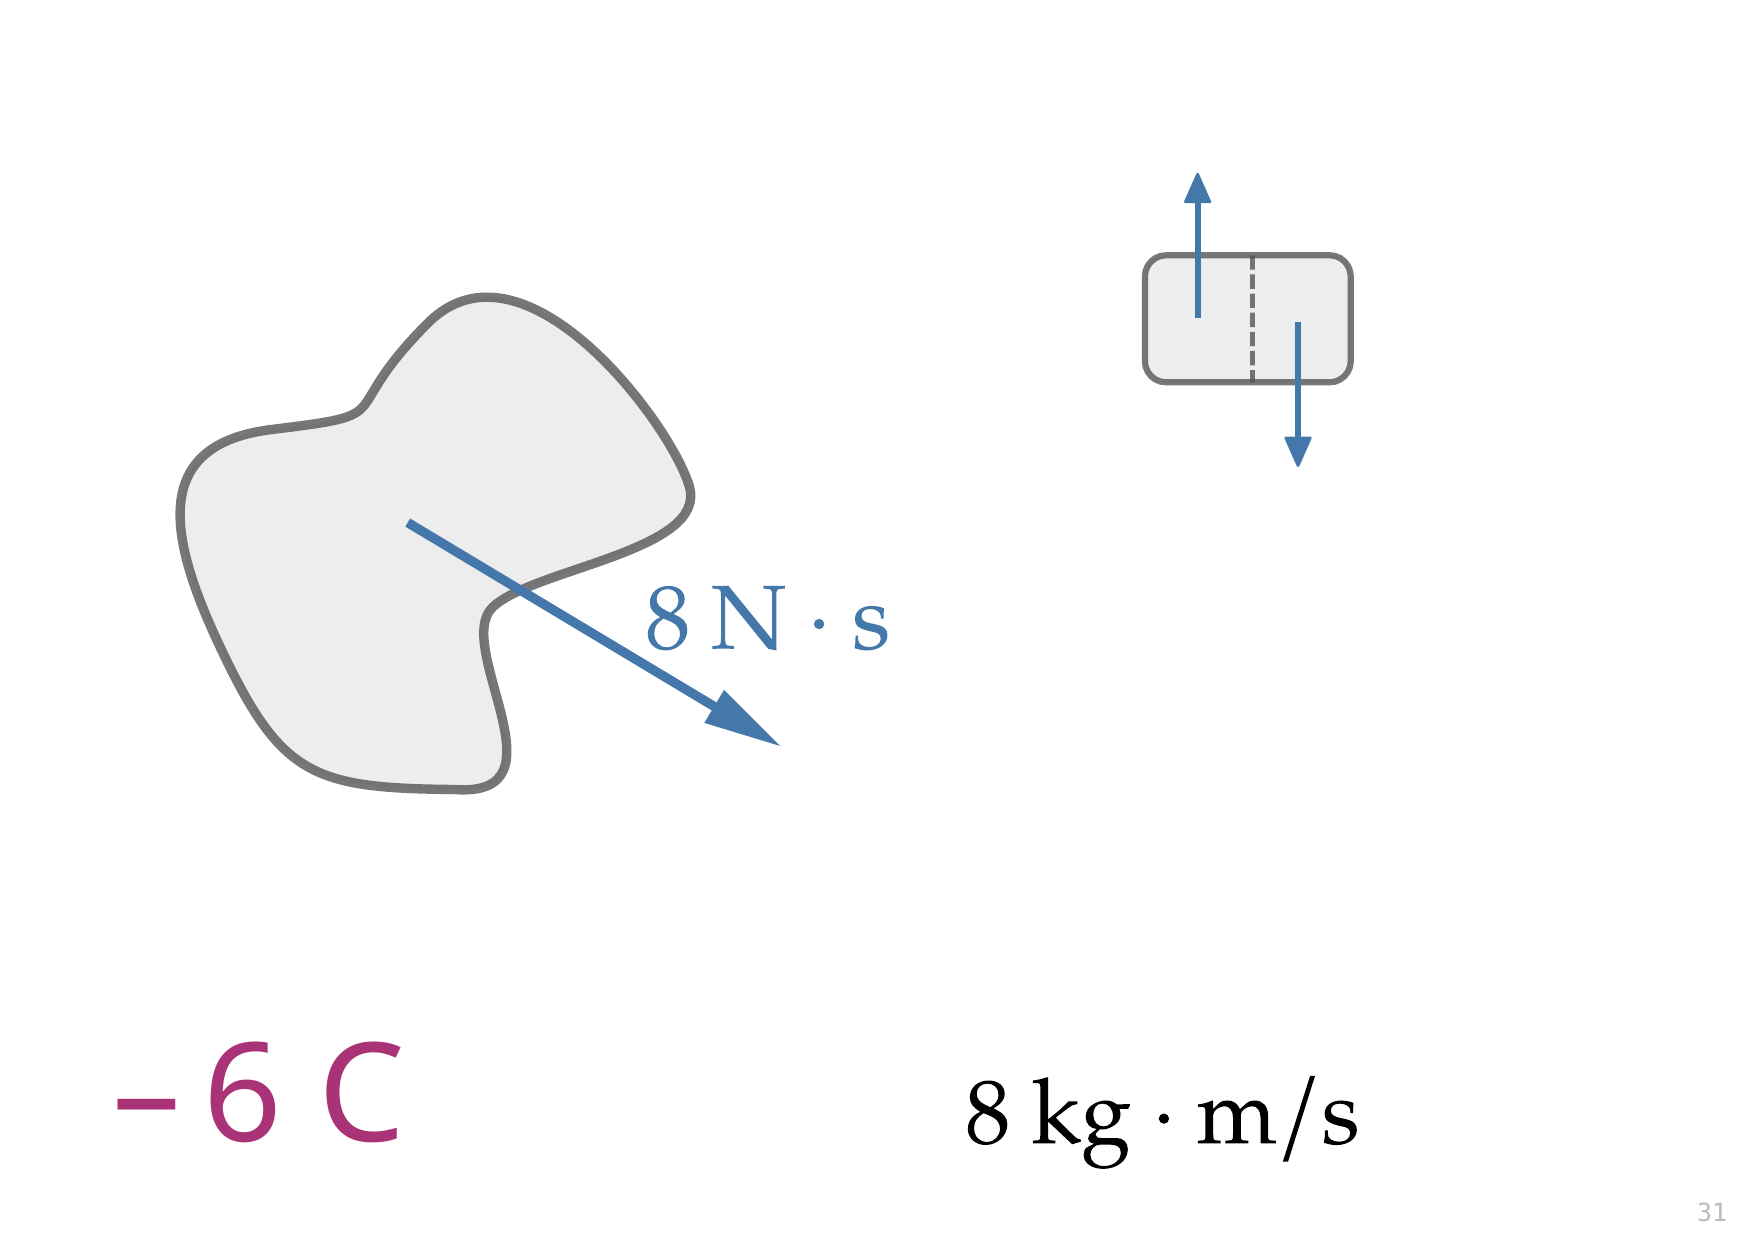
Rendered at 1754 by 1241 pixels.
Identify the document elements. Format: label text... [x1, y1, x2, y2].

text_box [1032, 1077, 1081, 1145]
text_box [854, 605, 888, 651]
text_box [967, 1080, 1008, 1146]
text_box [180, 297, 691, 790]
text_box [1197, 1100, 1276, 1144]
text_box [1083, 1100, 1131, 1169]
text_box [1282, 1075, 1316, 1162]
text_box [1323, 1100, 1357, 1146]
text_box [712, 585, 785, 651]
text_box [813, 618, 825, 630]
text_box [1144, 255, 1351, 383]
text_box [1158, 1113, 1170, 1124]
text_box [647, 585, 688, 651]
text_box – 6 C [97, 986, 414, 1139]
